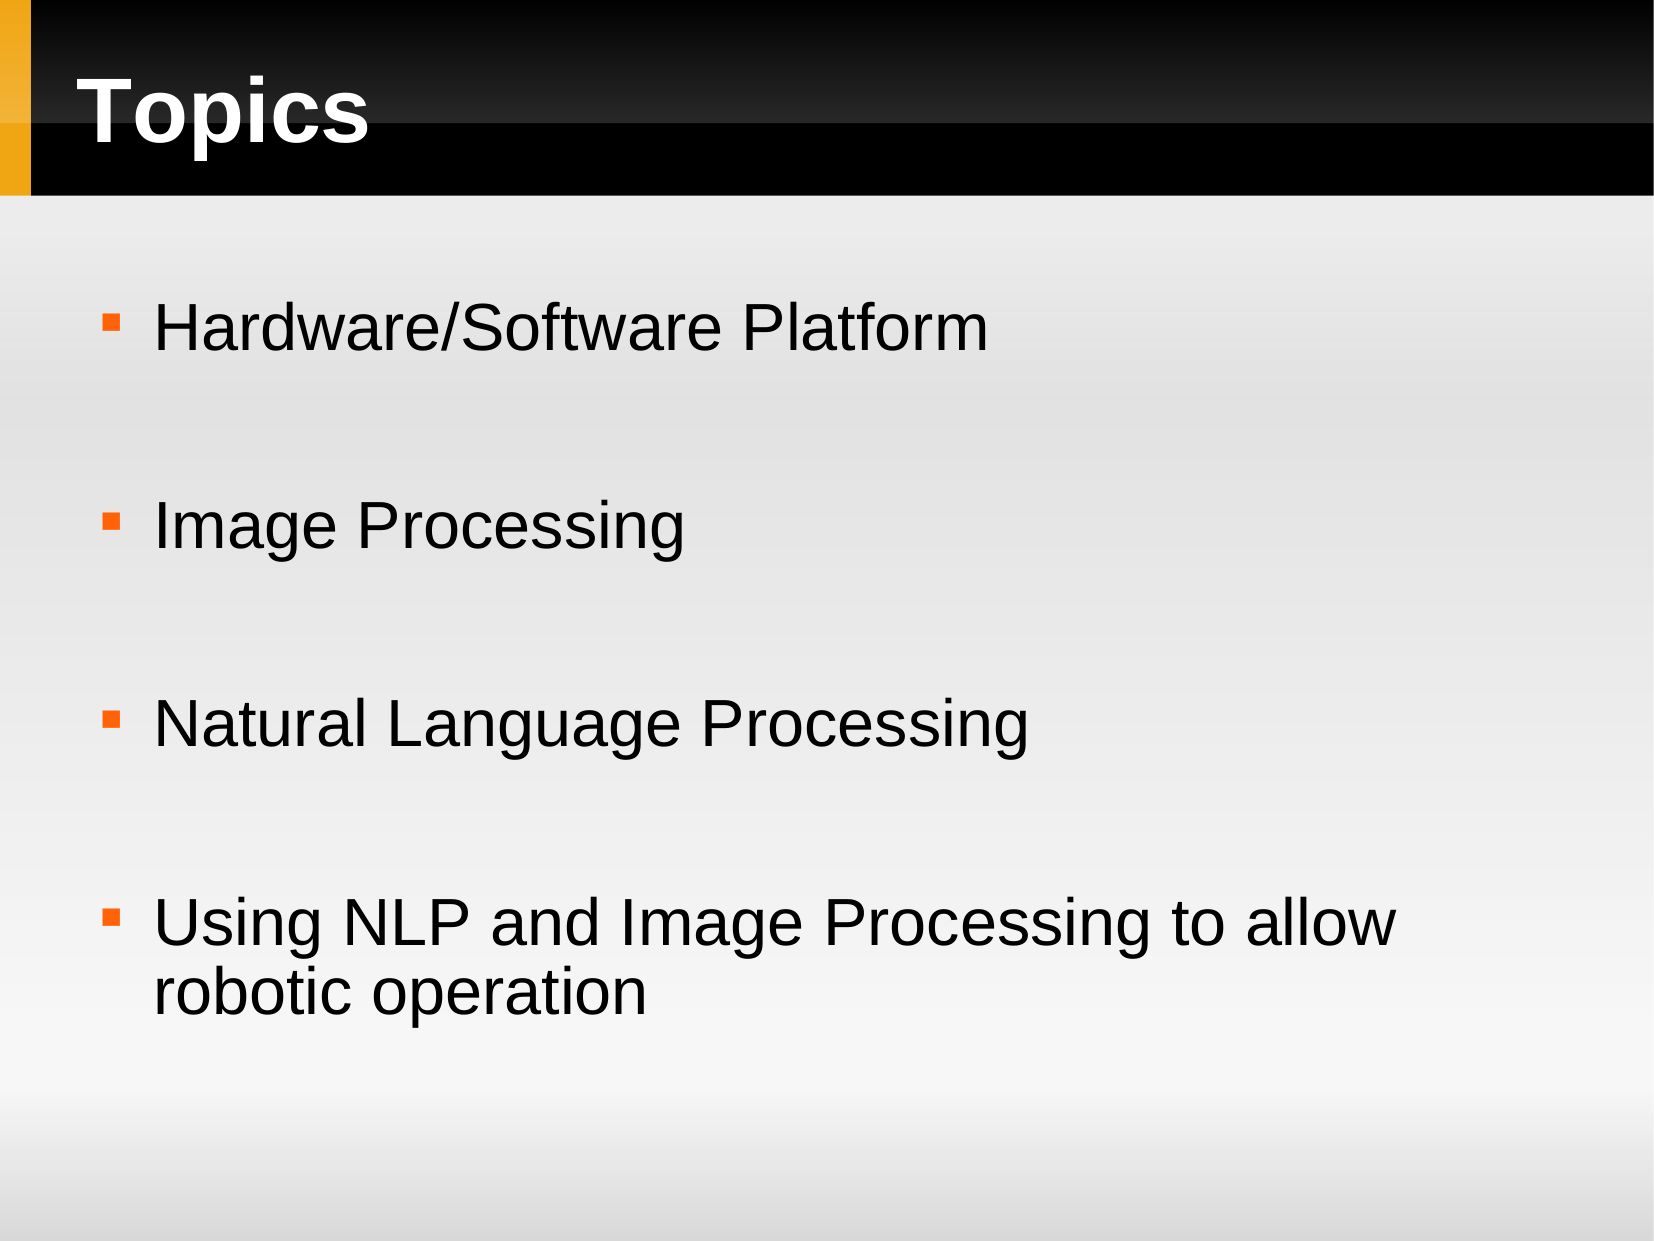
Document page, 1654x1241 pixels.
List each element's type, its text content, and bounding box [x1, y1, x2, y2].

list Hardware/Software Platform Image Processing Natural Language Processing Using NLP and Image Processing to allow robotic operation [82, 290, 1571, 1109]
picture [0, 0, 1654, 1241]
title Topics [76, 7, 1565, 215]
